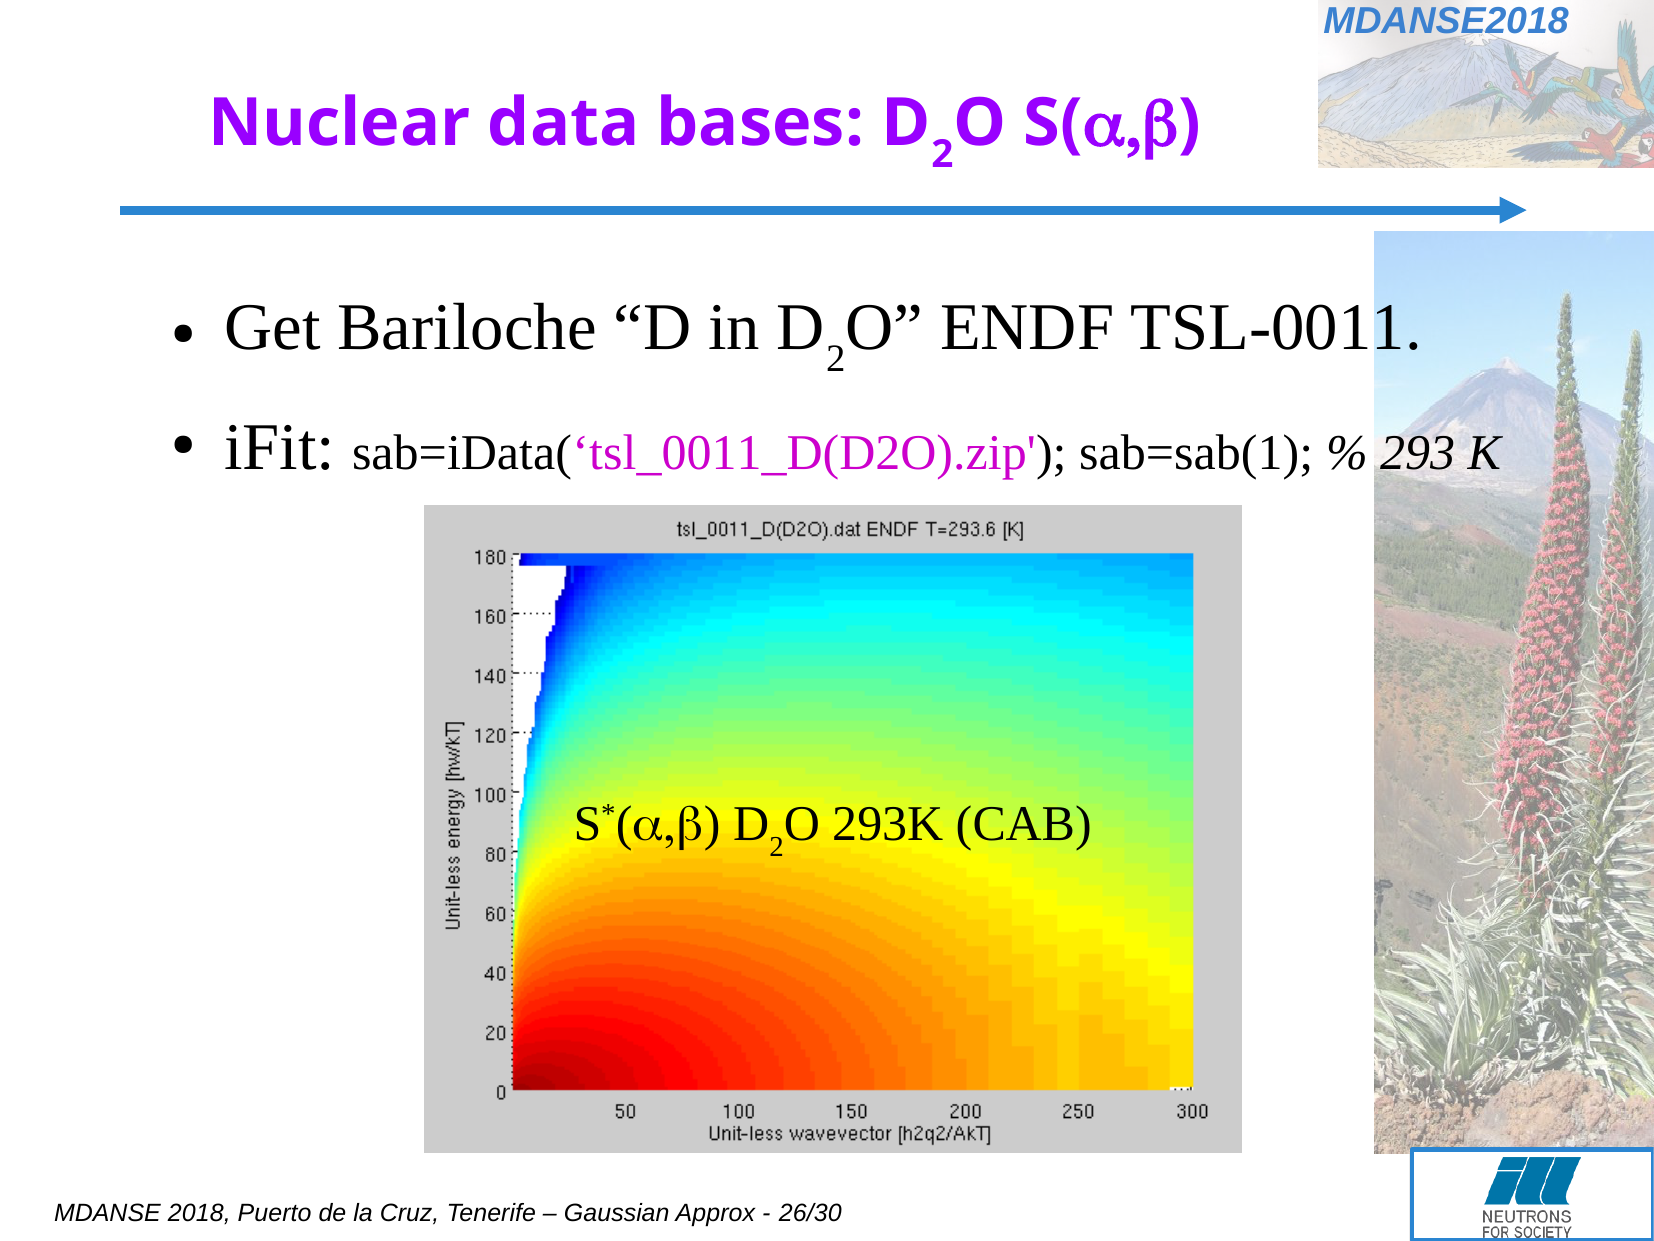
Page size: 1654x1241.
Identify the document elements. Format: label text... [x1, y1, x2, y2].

title Nuclear data bases: D2O S(a,b) [82, 49, 1328, 203]
picture [424, 505, 1242, 1153]
picture [1479, 1153, 1583, 1241]
list Get Bariloche “D in D2O” ENDF TSL-0011. iFit: sab=iData(‘tsl_0011_D(D2O).zip'); sab=sab(1); % 293 K [82, 290, 1571, 1010]
